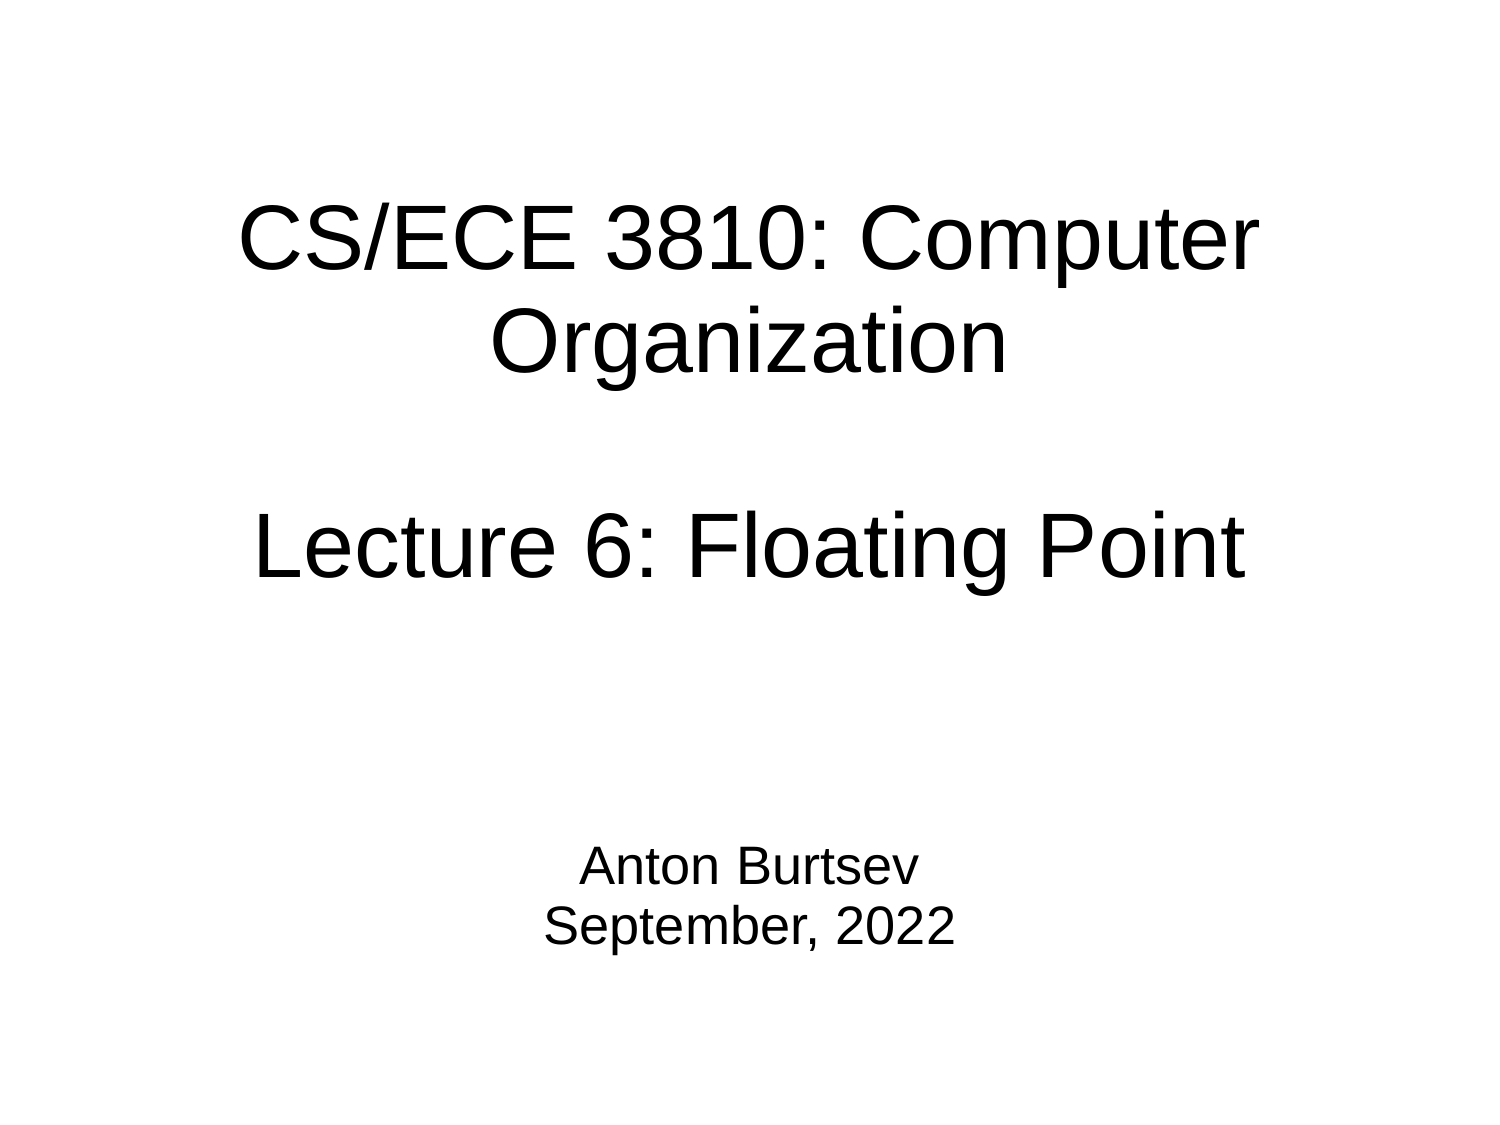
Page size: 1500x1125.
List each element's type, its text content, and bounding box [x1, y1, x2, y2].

title CS/ECE 3810: Computer Organization Lecture 6: Floating Point [75, 102, 1425, 578]
subtitle Anton Burtsev September, 2022 [75, 578, 1425, 1006]
